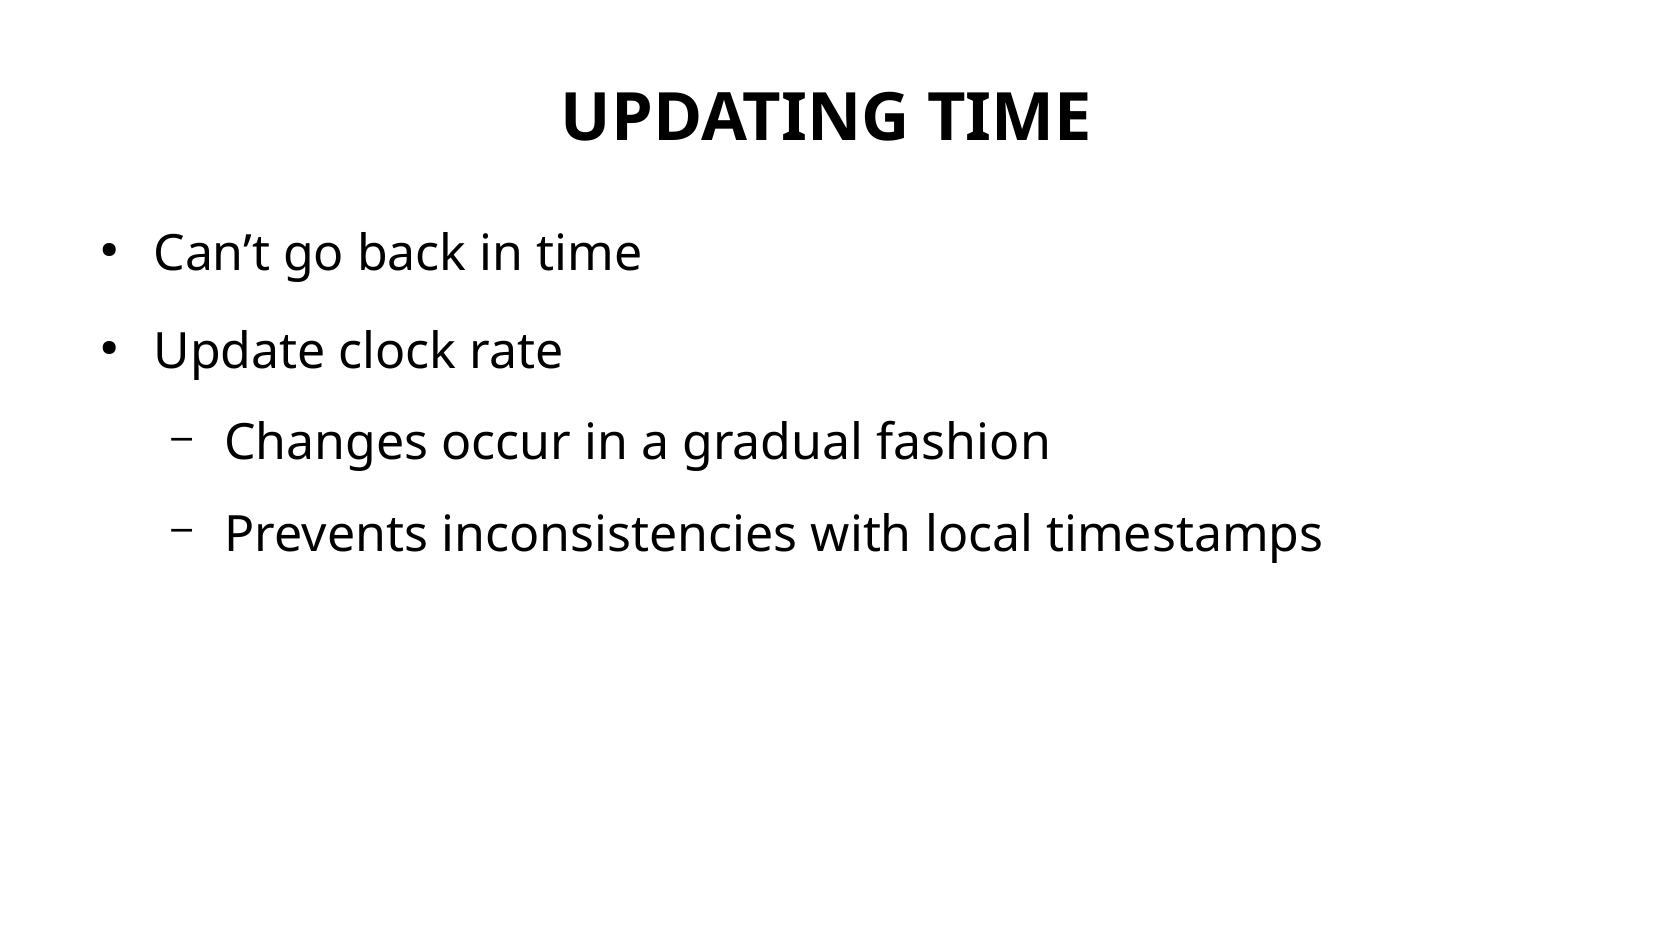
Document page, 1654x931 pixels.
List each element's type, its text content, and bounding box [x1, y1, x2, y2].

title UPDATING TIME [82, 36, 1571, 193]
list Can’t go back in time Update clock rate Changes occur in a gradual fashion Prevents inconsistencies with local timestamps [82, 217, 1571, 757]
